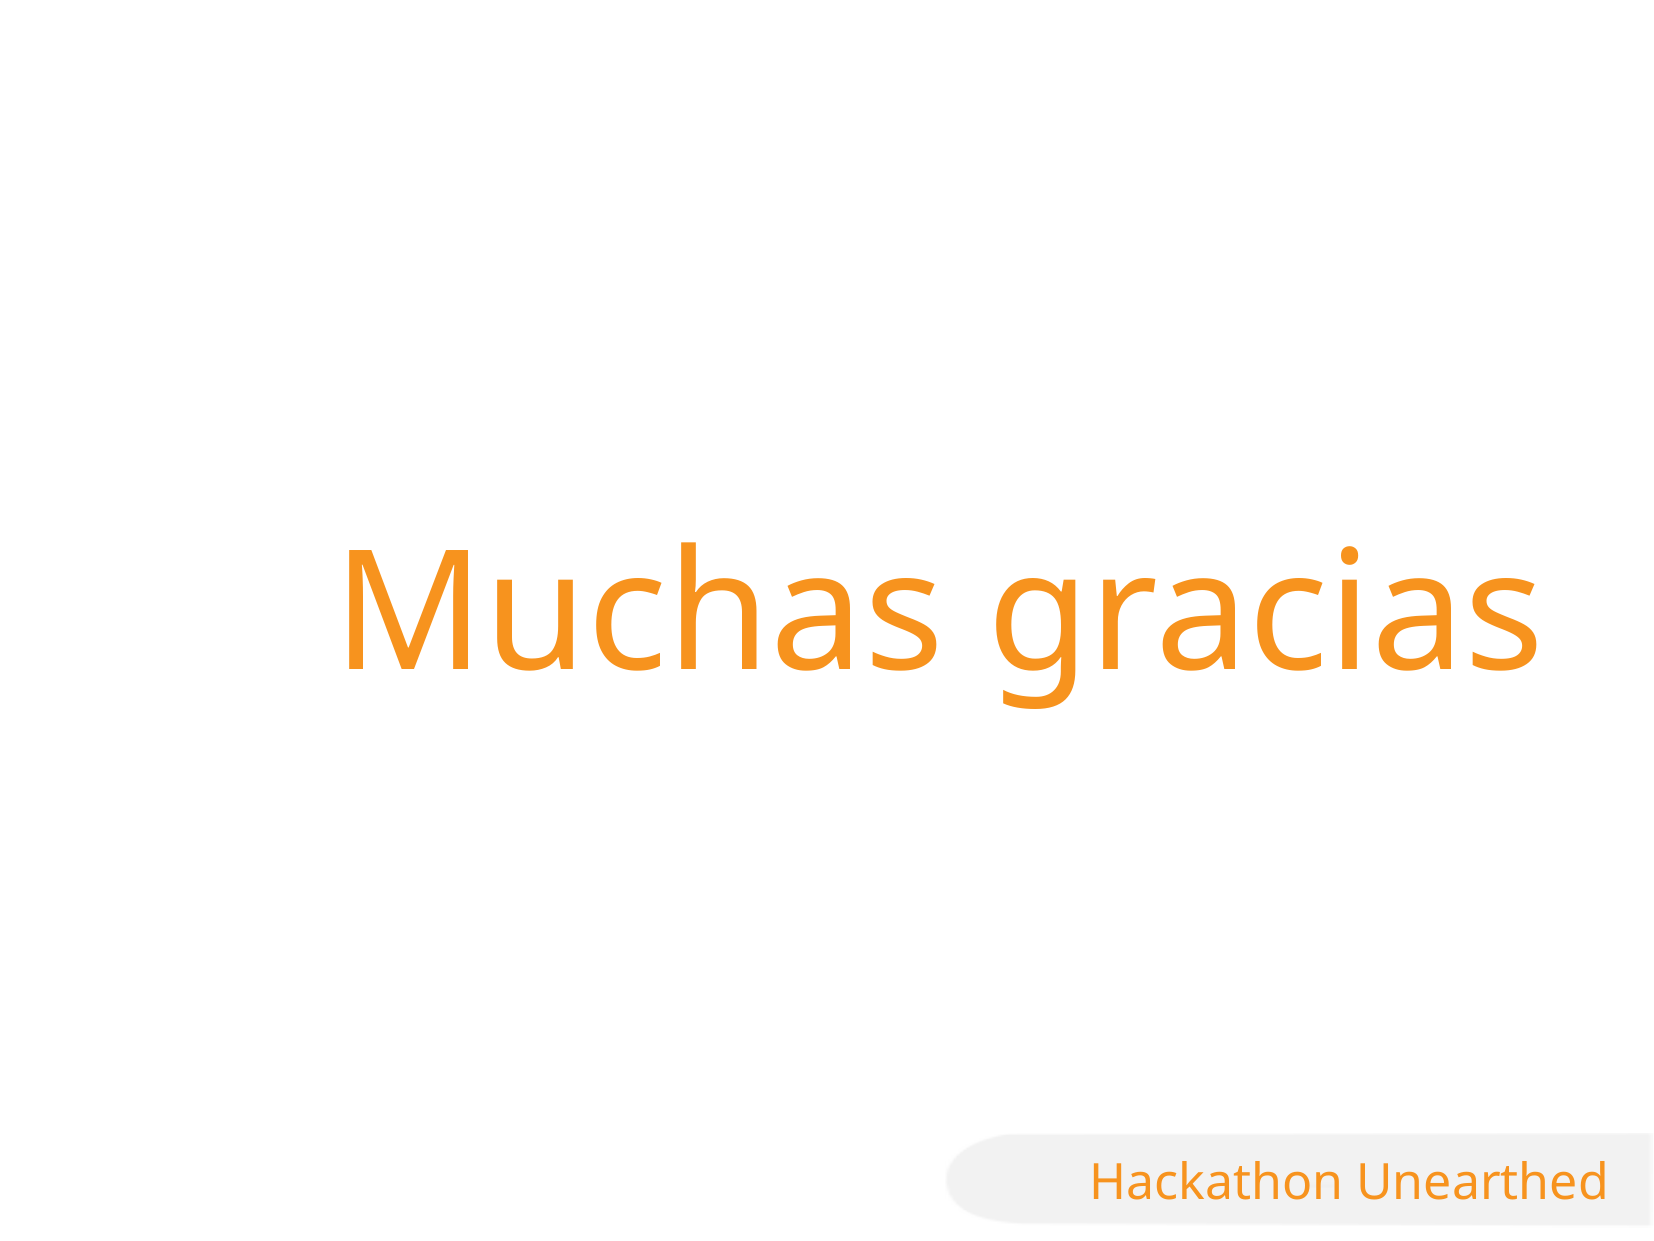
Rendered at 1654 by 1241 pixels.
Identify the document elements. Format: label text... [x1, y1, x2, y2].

text_box Muchas gracias [236, 483, 1446, 733]
text_box Hackathon Unearthed [1074, 1138, 1531, 1222]
picture [944, 1133, 1654, 1228]
